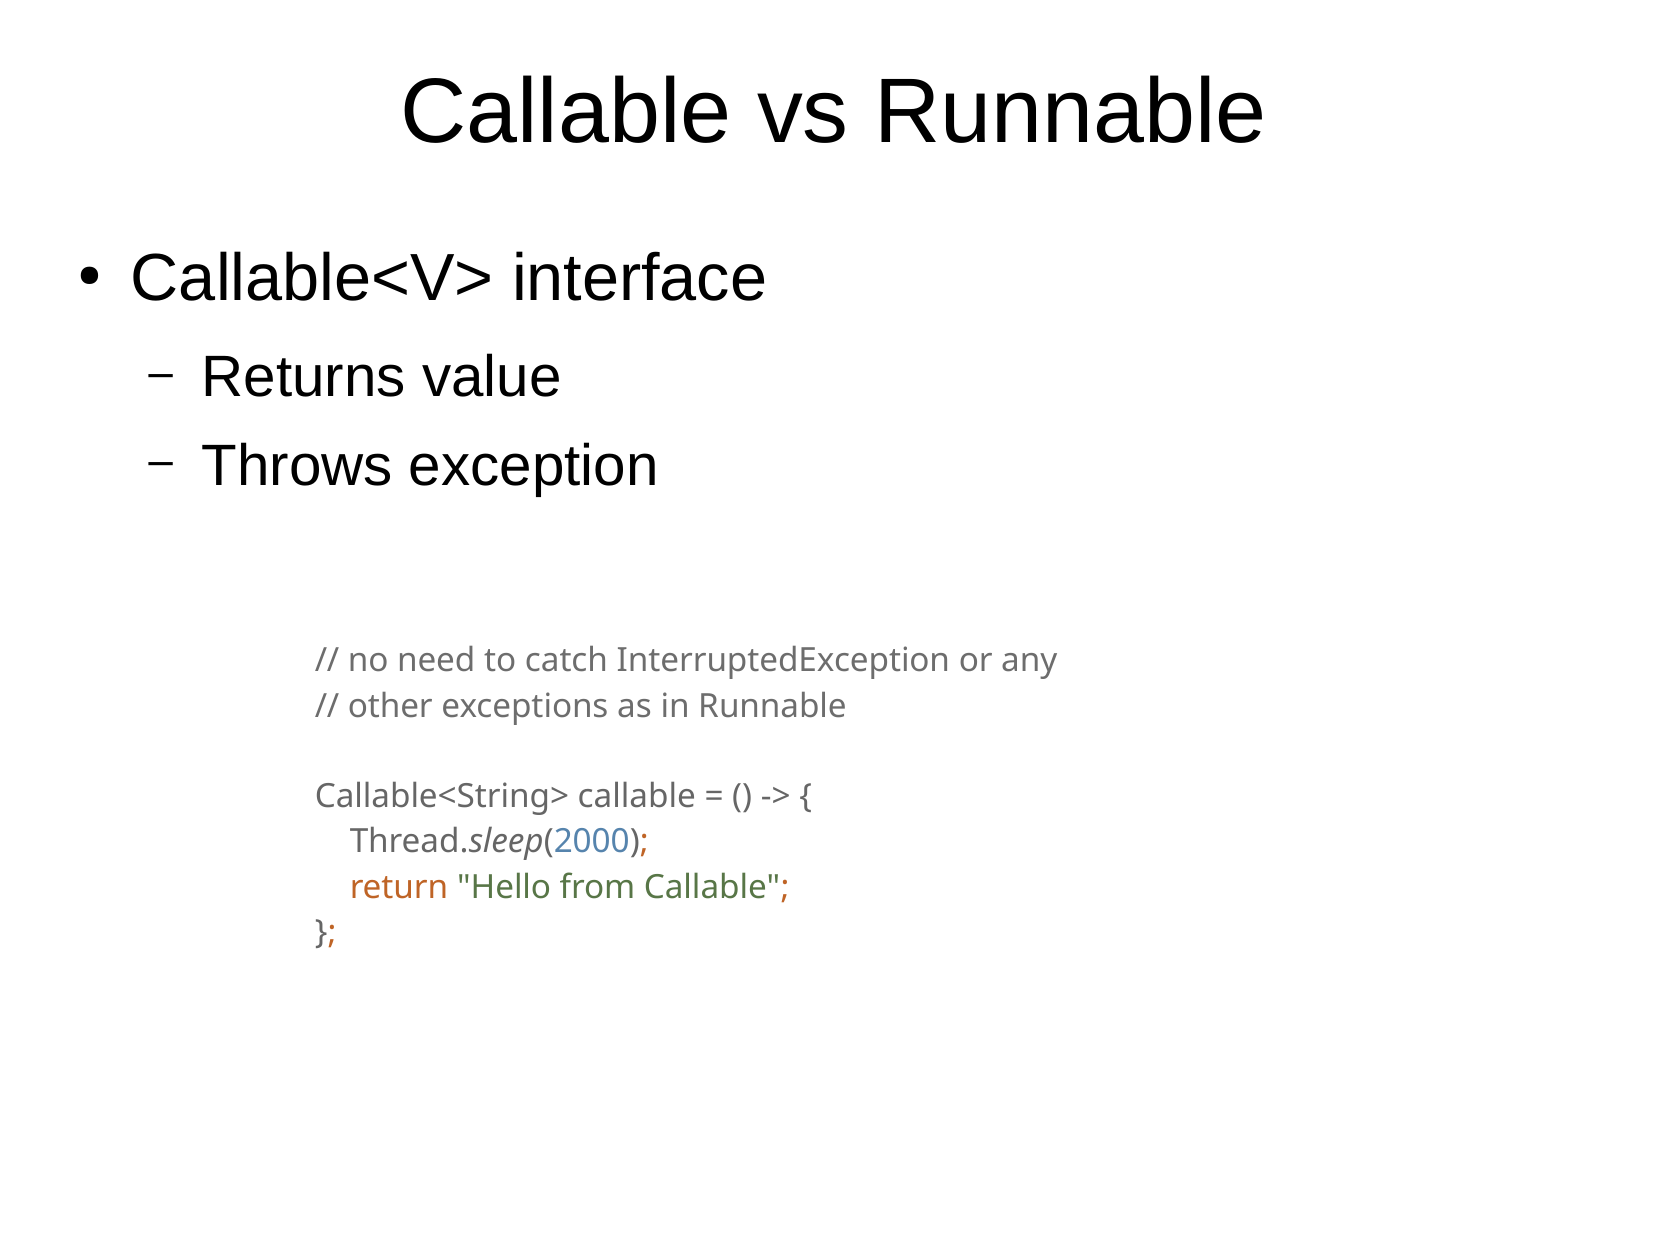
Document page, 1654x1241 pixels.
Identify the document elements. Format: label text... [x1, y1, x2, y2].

list Callable<V> interface Returns value Throws exception [60, 240, 1549, 498]
title Callable vs Runnable [90, 59, 1579, 162]
text_box // no need to catch InterruptedException or any // other exceptions as in Runnable Callable<String> callable = () -> { Thread.sleep(2000); return "Hello from Callable"; }; [300, 628, 1353, 916]
